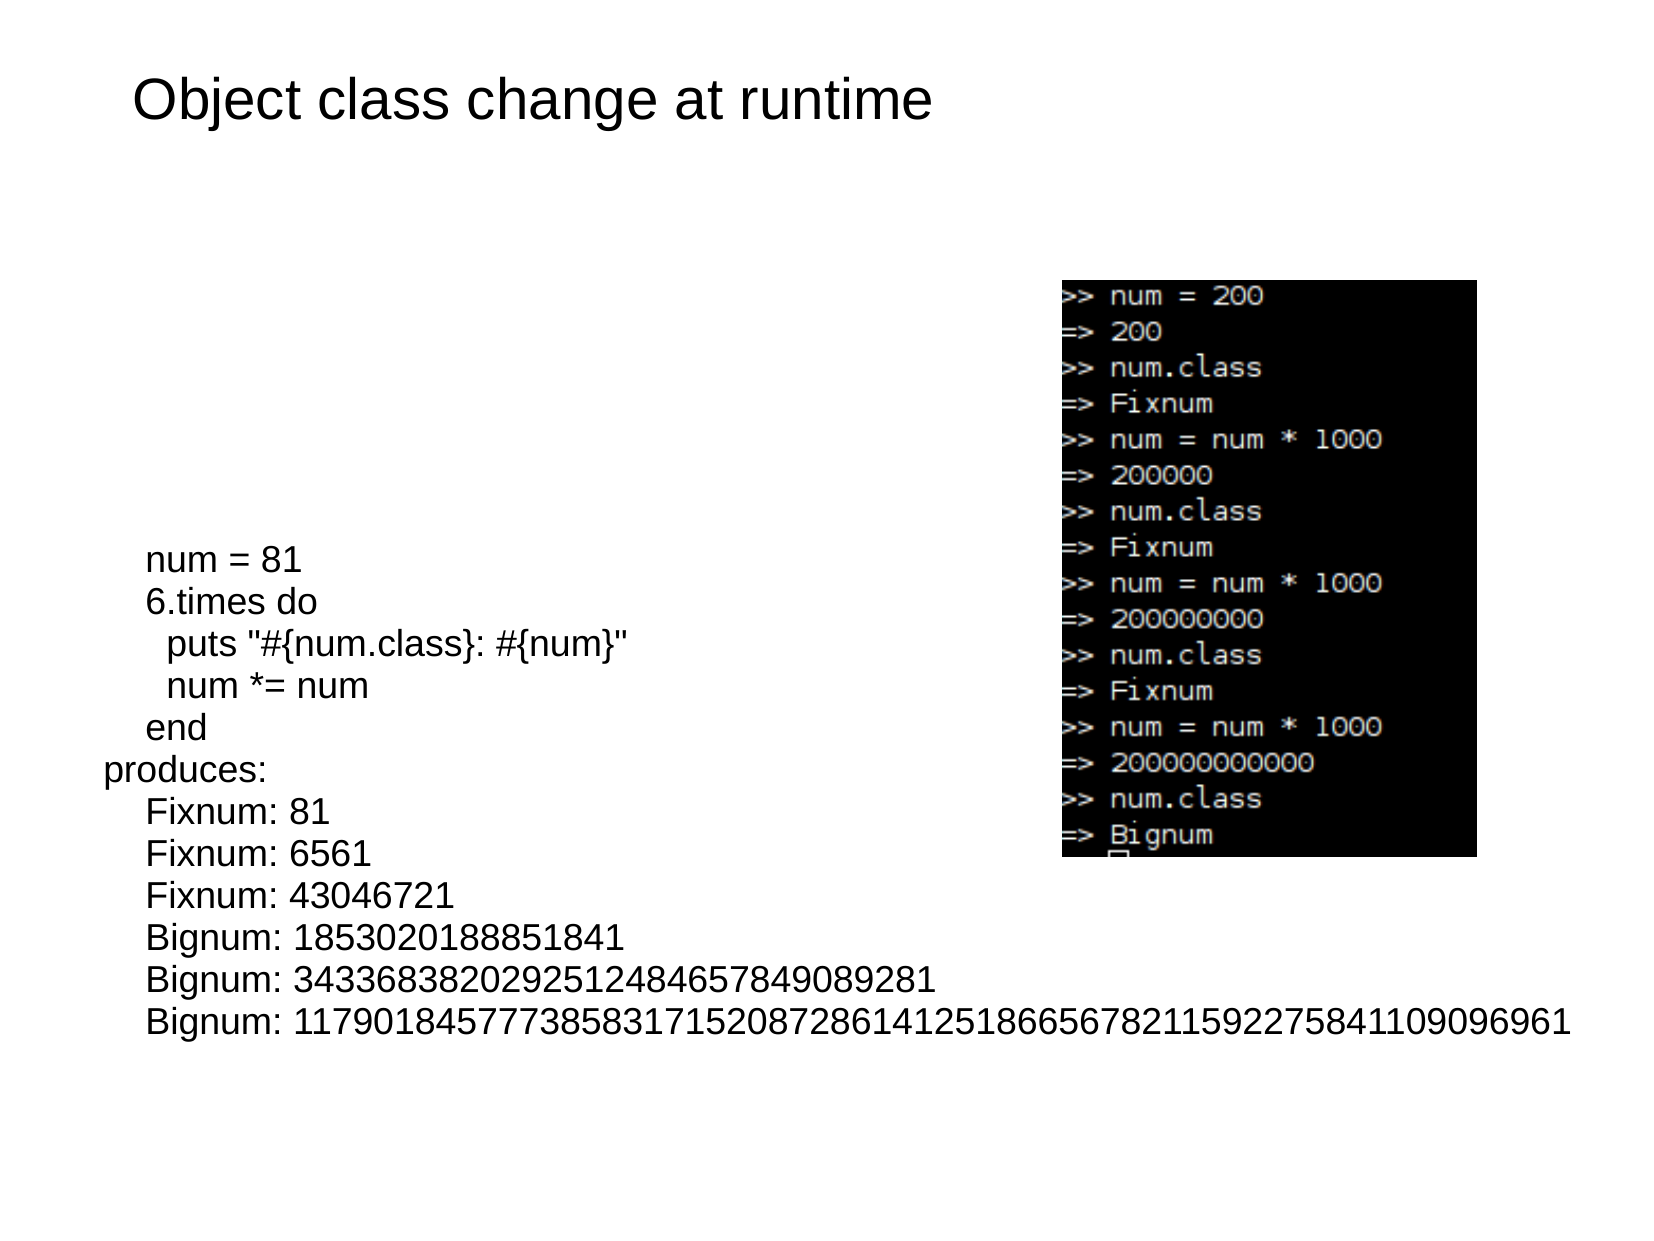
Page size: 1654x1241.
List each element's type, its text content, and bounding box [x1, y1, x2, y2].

text_box Object class change at runtime [118, 59, 968, 148]
text_box num = 81 6.times do puts "#{num.class}: #{num}" num *= num end produces: Fixnum: 81 Fixnum: 6561 Fixnum: 43046721 Bignum: 1853020188851841 Bignum: 3433683820292512484657849089281 Bignum: 11790184577738583171520872861412518665678211592275841109096961 [88, 531, 1587, 1051]
picture [1062, 280, 1477, 531]
